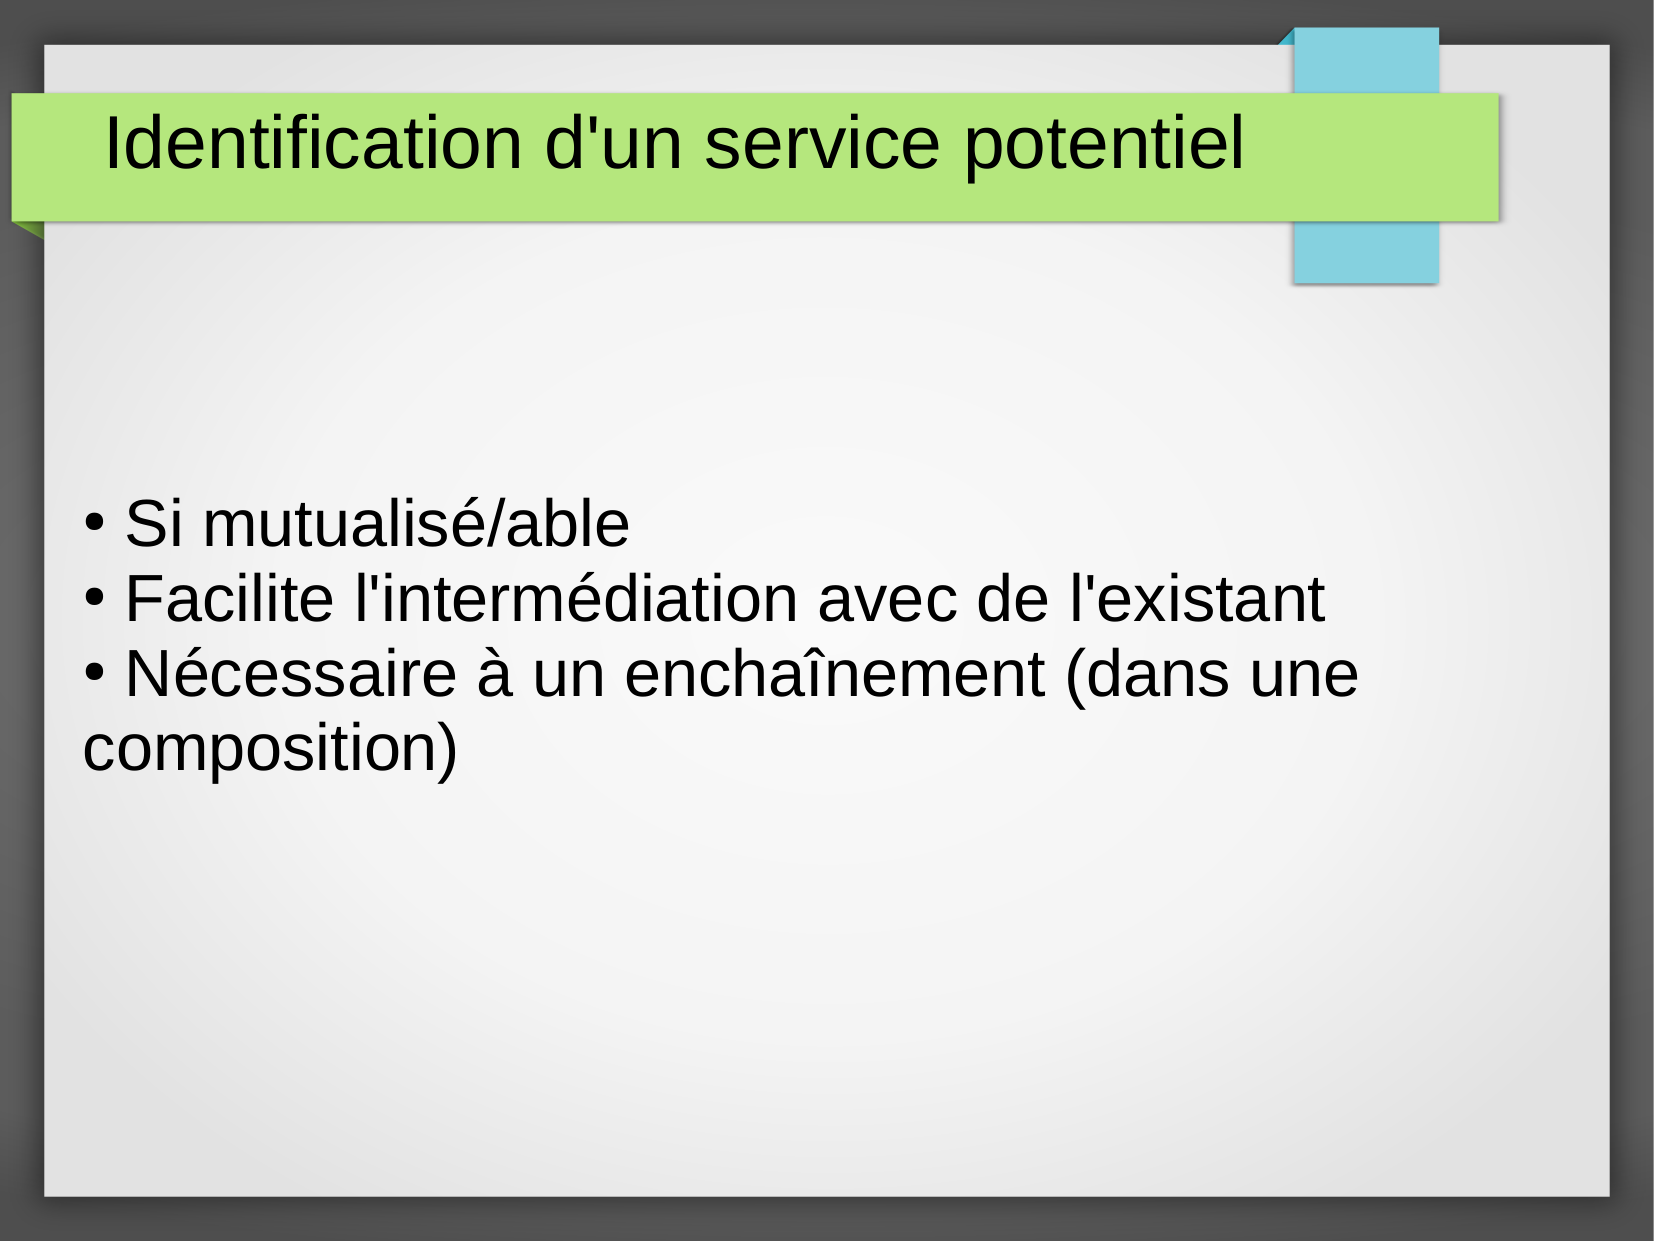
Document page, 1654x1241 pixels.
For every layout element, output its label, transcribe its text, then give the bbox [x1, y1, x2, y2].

subtitle Si mutualisé/able Facilite l'intermédiation avec de l'existant Nécessaire à un enchaînement (dans une composition) [82, 49, 1571, 1010]
picture [0, 0, 1654, 1241]
